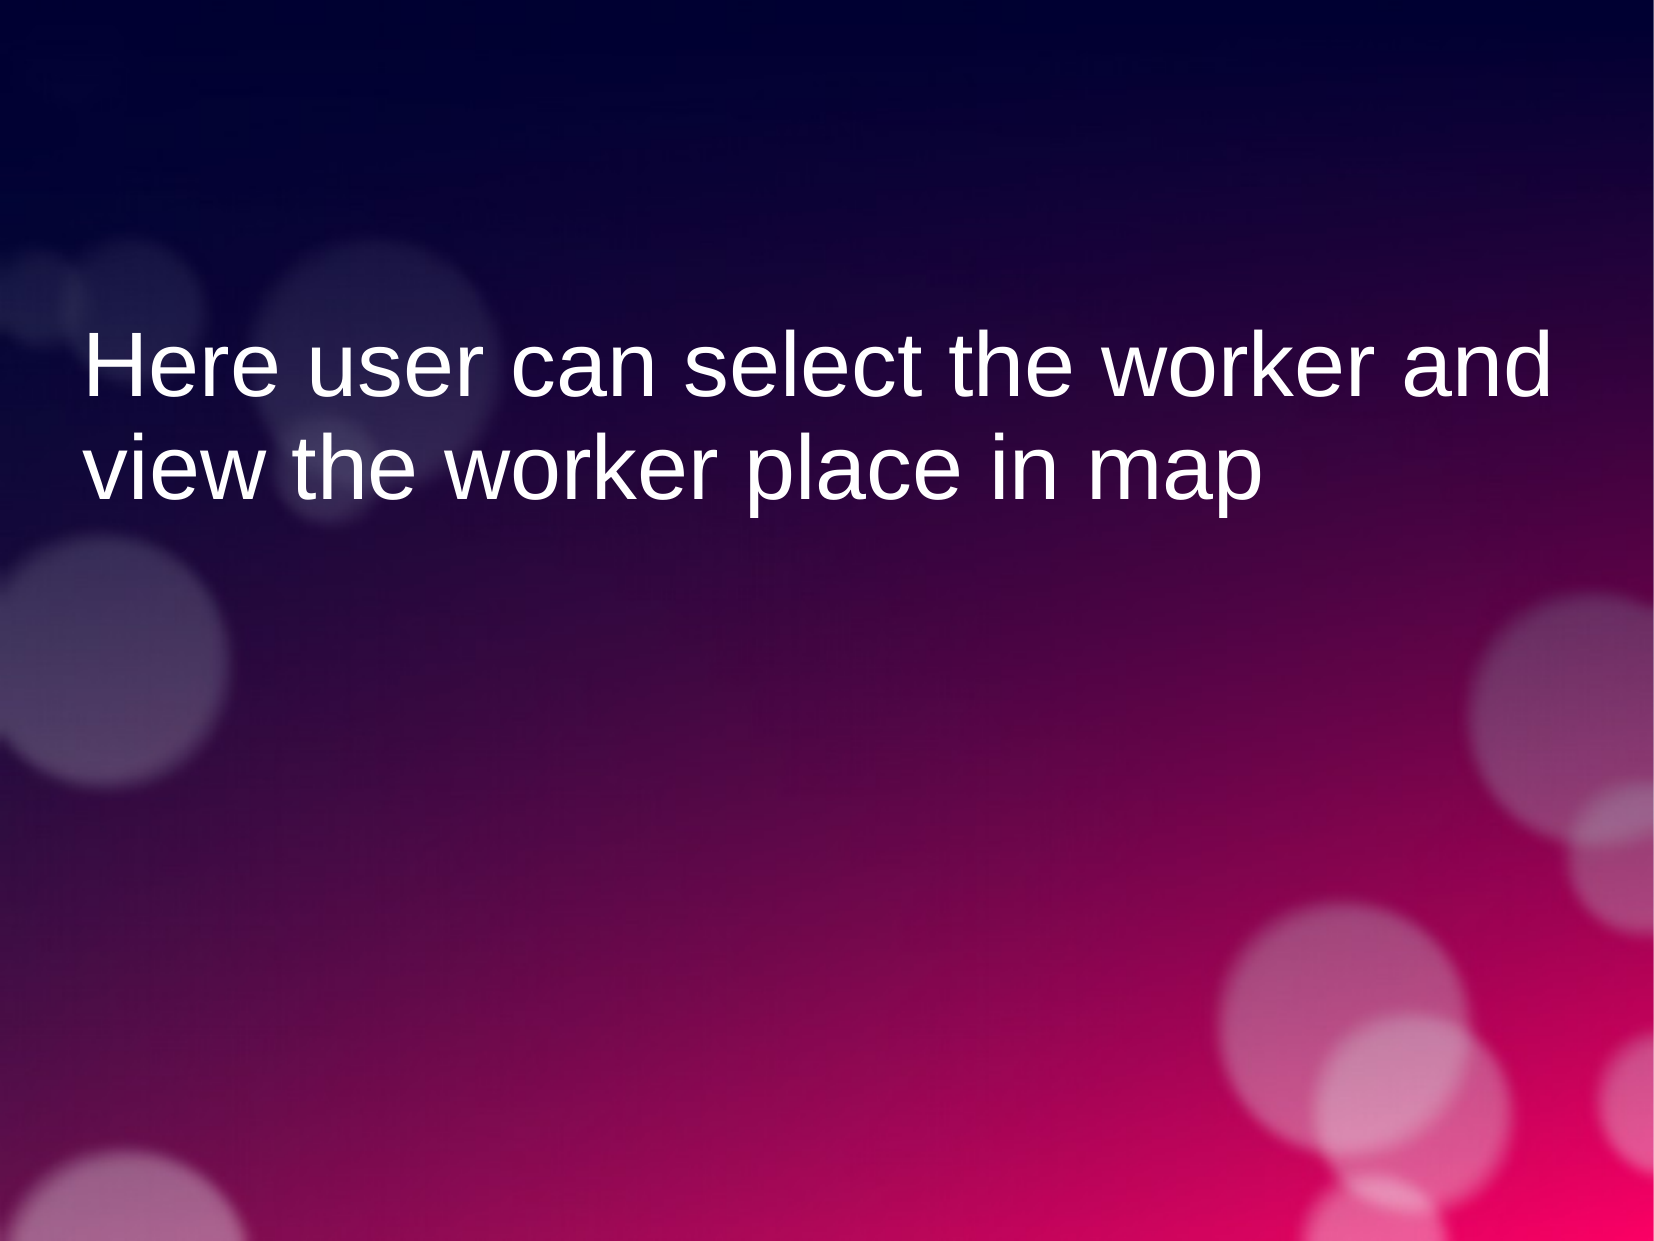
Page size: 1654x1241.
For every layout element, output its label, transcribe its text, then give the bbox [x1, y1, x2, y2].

title Here user can select the worker and view the worker place in map [82, 312, 1571, 520]
picture [0, 0, 1654, 1241]
